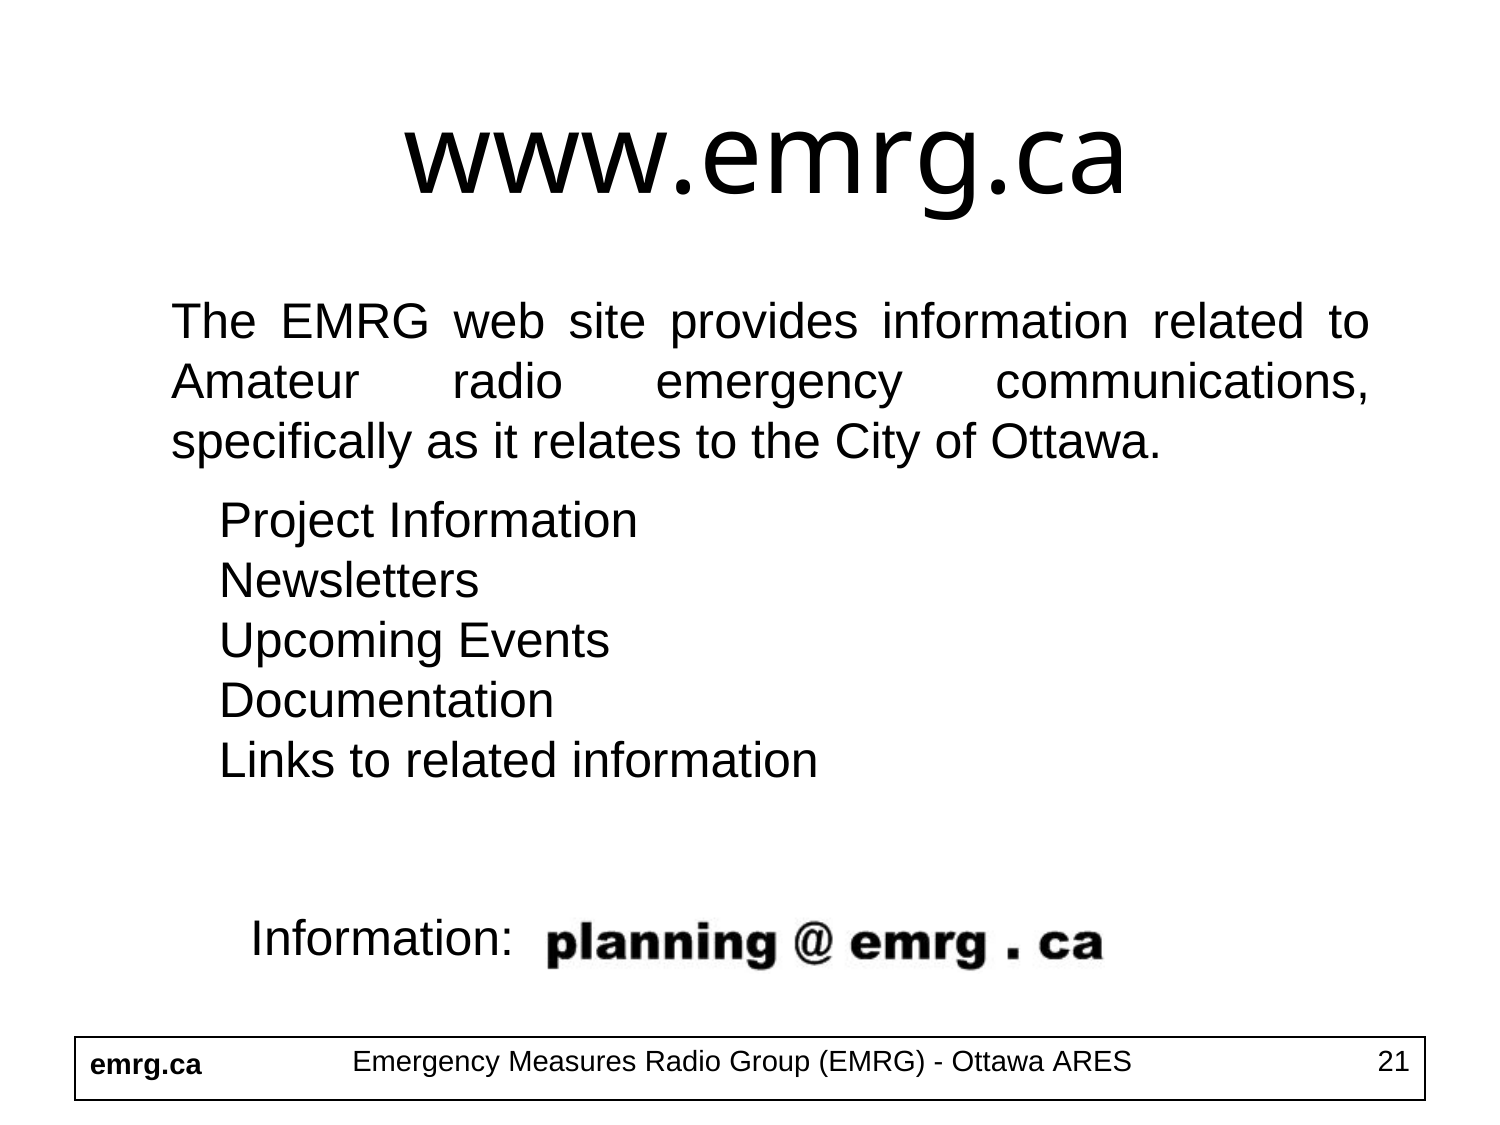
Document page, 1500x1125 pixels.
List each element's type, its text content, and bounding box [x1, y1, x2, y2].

text_box Information: [235, 898, 546, 974]
text_box The EMRG web site provides information related to Amateur radio emergency communications, specifically as it relates to the City of Ottawa. Project Information Newsletters Upcoming Events Documentation Links to related information [156, 281, 1386, 796]
text_box www.emrg.ca [389, 73, 1147, 225]
picture [545, 905, 1105, 974]
